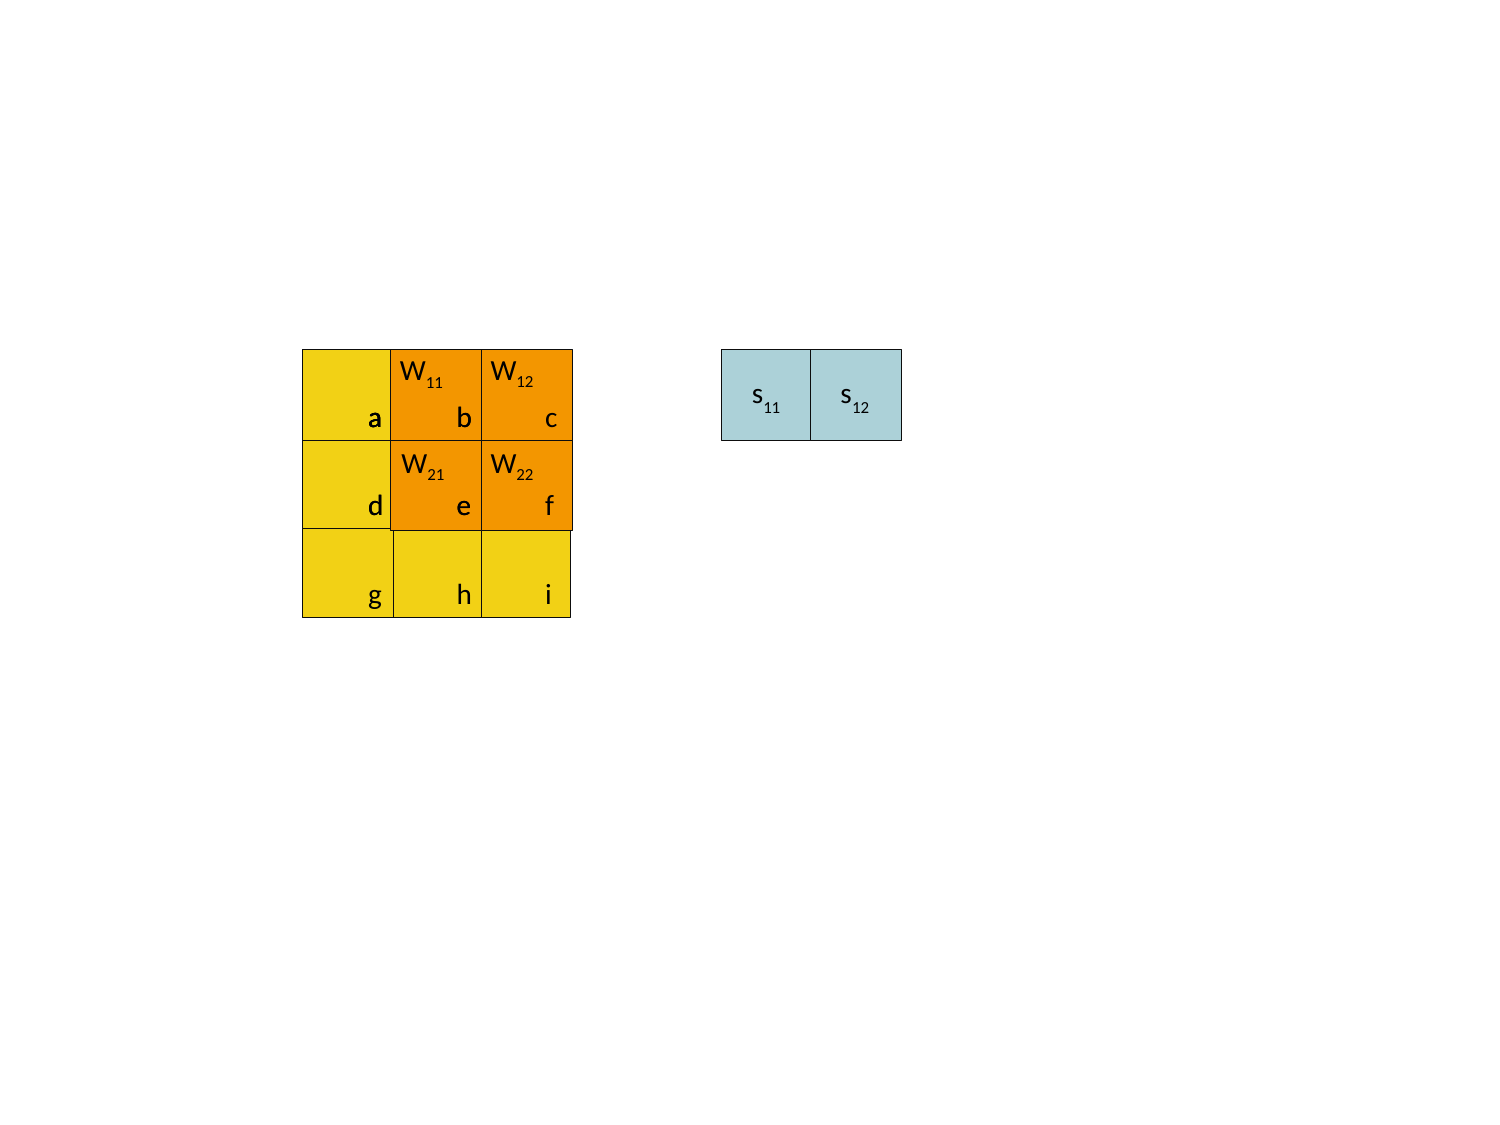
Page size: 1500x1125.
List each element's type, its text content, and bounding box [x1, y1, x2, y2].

text_box e [441, 479, 480, 529]
text_box s11 [737, 366, 810, 424]
text_box W21 [390, 441, 481, 531]
text_box [302, 349, 571, 618]
text_box h [441, 567, 480, 618]
text_box d [353, 479, 405, 529]
text_box i [530, 567, 720, 618]
text_box W12 [481, 349, 573, 390]
text_box g [353, 567, 405, 618]
text_box W11 [390, 349, 481, 390]
text_box a [353, 390, 543, 441]
text_box W22 [481, 441, 573, 531]
text_box [721, 349, 902, 441]
text_box s12 [825, 366, 1015, 424]
text_box f [530, 479, 720, 529]
text_box c [543, 390, 720, 441]
